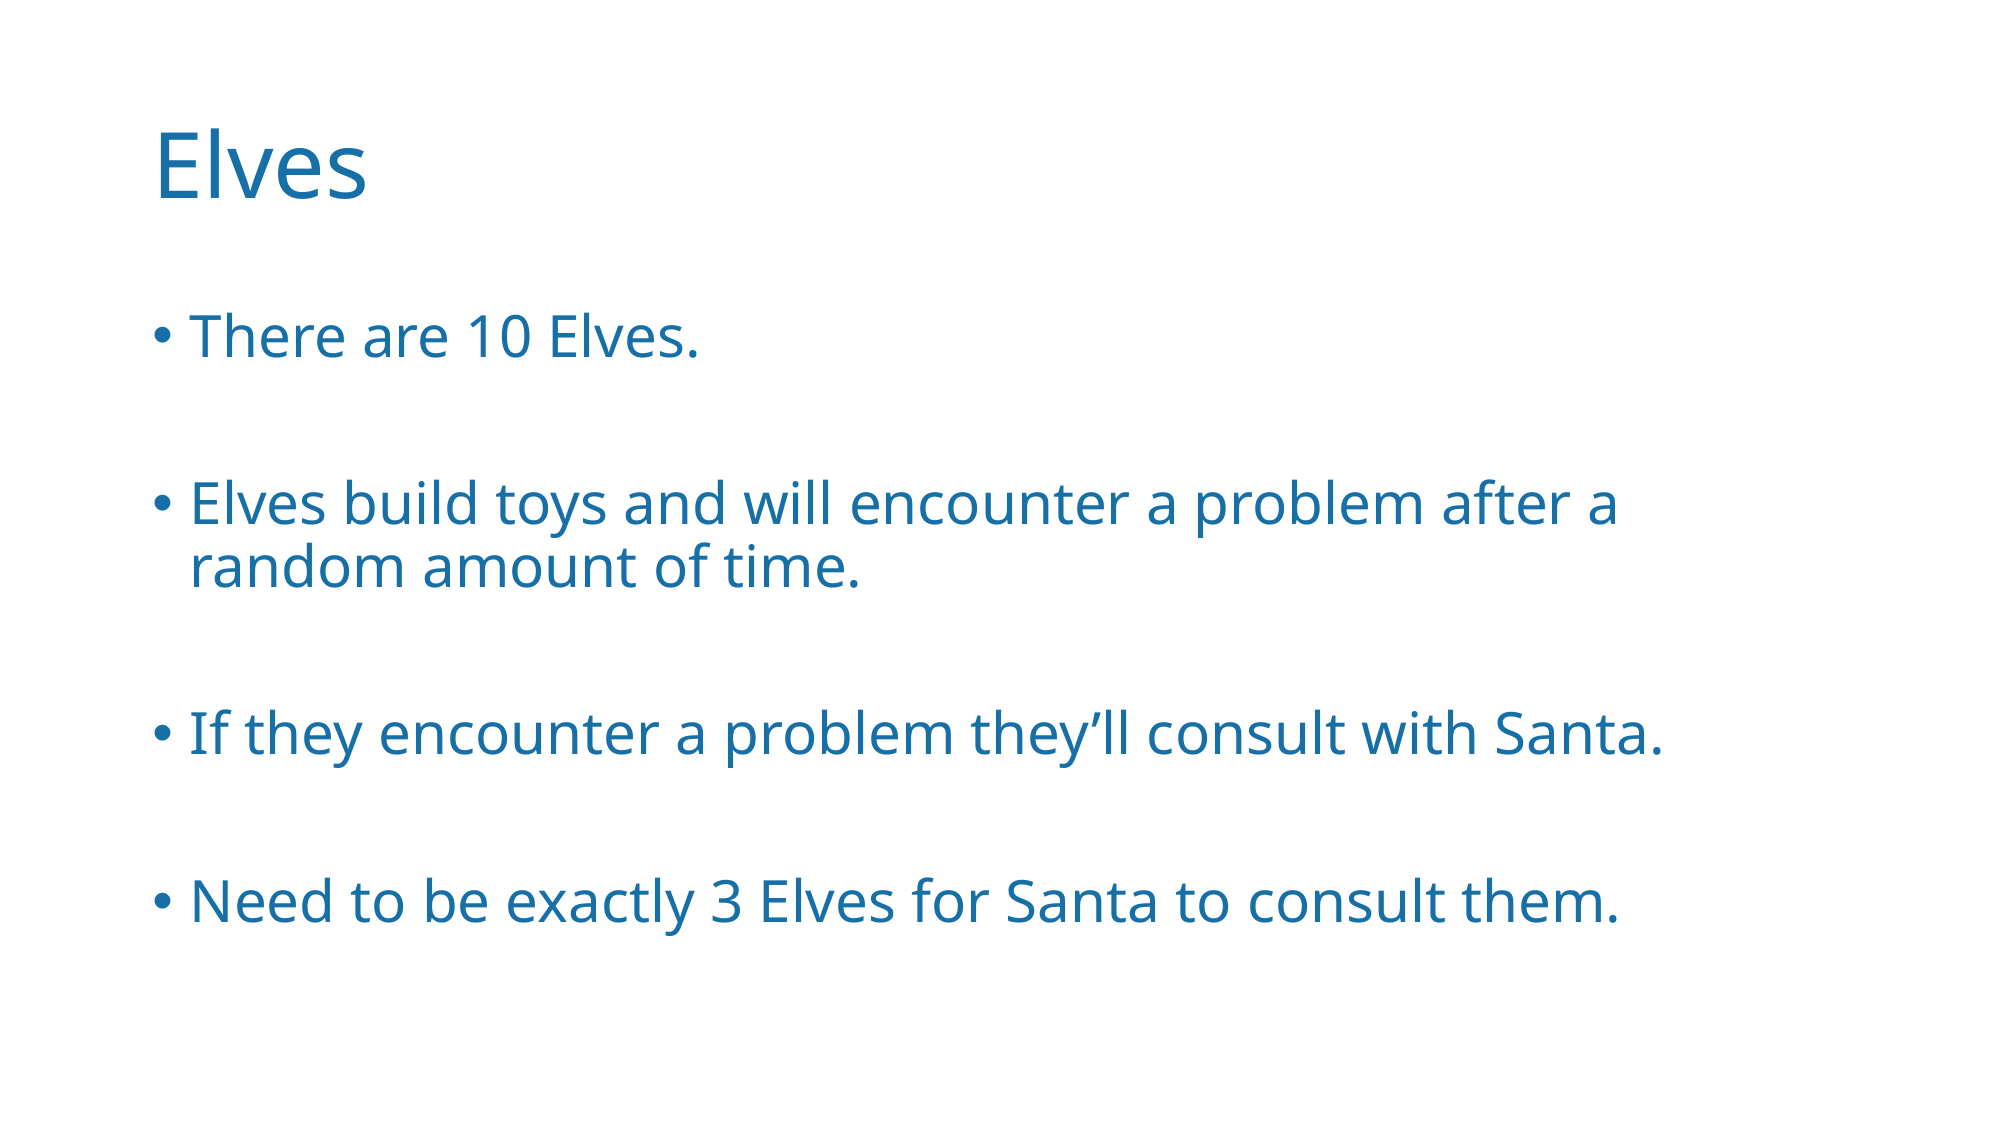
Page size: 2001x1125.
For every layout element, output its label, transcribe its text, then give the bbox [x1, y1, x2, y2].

title Elves [137, 59, 1863, 278]
list There are 10 Elves. Elves build toys and will encounter a problem after a random amount of time. If they encounter a problem they’ll consult with Santa. Need to be exactly 3 Elves for Santa to consult them. [137, 299, 1863, 1014]
